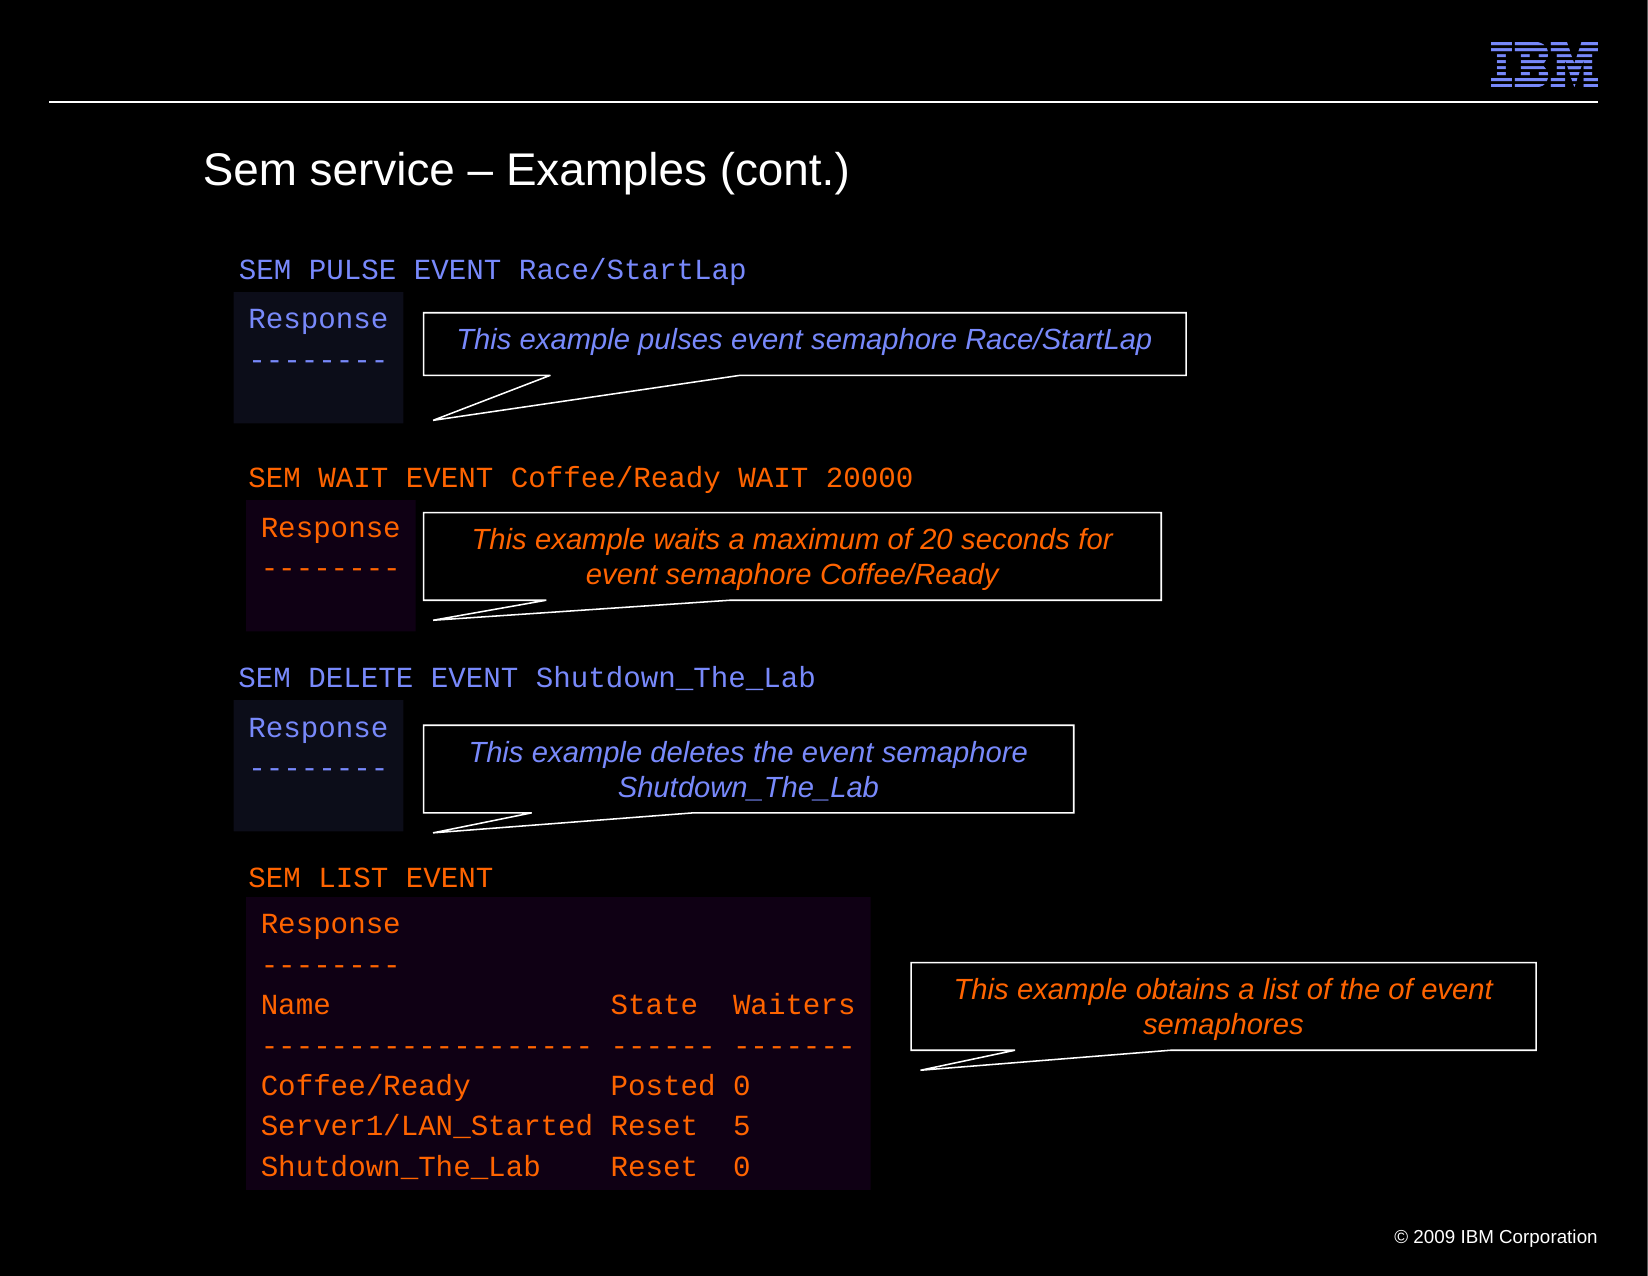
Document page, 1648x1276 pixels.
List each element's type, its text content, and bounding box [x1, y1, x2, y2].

text_box This example pulses event semaphore Race/StartLap [423, 312, 1187, 421]
picture [1491, 42, 1598, 87]
text_box SEM DELETE EVENT Shutdown_The_Lab [223, 650, 831, 701]
text_box This example obtains a list of the of event semaphores [911, 962, 1537, 1071]
title Sem service – Examples (cont.) [186, 137, 1648, 231]
text_box SEM WAIT EVENT Coffee/Ready WAIT 20000 [233, 450, 929, 501]
text_box This example deletes the event semaphore Shutdown_The_Lab [423, 725, 1074, 833]
text_box Response -------- Name State Waiters ------------------- ------ ------- Coffee/Ready Posted 0 Server1/LAN_Started Reset 5 Shutdown_The_Lab Reset 0 [246, 897, 871, 1190]
text_box Response -------- [246, 501, 416, 632]
text_box SEM PULSE EVENT Race/StartLap [239, 250, 1648, 286]
text_box Response -------- [233, 701, 404, 832]
text_box SEM LIST EVENT [233, 850, 509, 901]
text_box This example waits a maximum of 20 seconds for event semaphore Coffee/Ready [423, 512, 1162, 621]
text_box Response -------- [233, 292, 404, 424]
